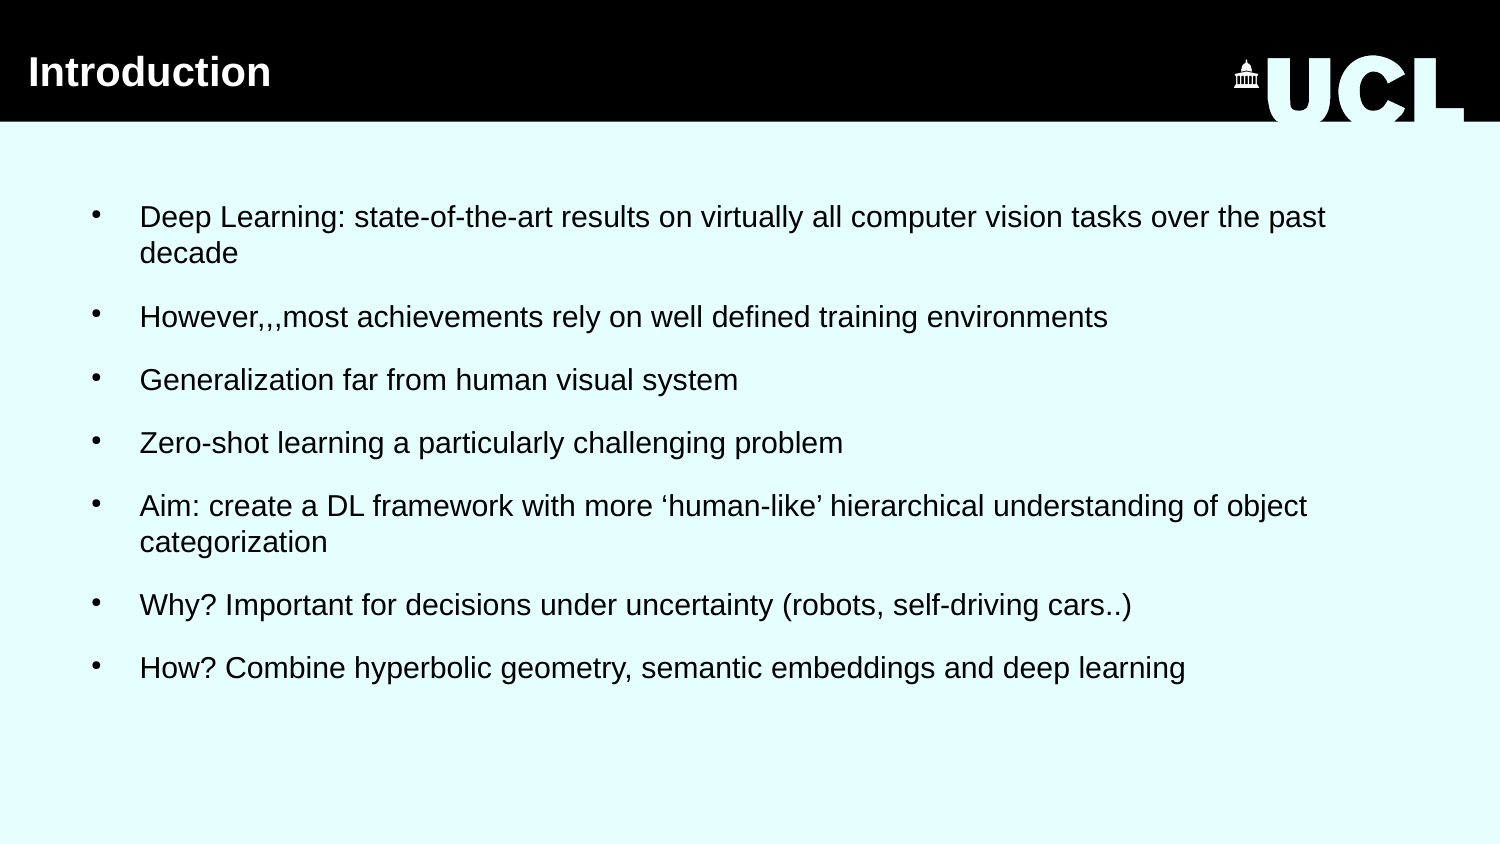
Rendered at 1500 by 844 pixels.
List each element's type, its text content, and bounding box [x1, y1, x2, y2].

text_box Introduction [28, 44, 272, 95]
text_box [0, 0, 1500, 122]
picture [1234, 59, 1259, 88]
list Deep Learning: state-of-the-art results on virtually all computer vision tasks over the past decade However,,,most achievements rely on well defined training environments Generalization far from human visual system Zero-shot learning a particularly challenging problem Aim: create a DL framework with more ‘human-like’ hierarchical understanding of object categorization Why? Important for decisions under uncertainty (robots, self-driving cars..) How? Combine hyperbolic geometry, semantic embeddings and deep learning [75, 197, 1425, 687]
